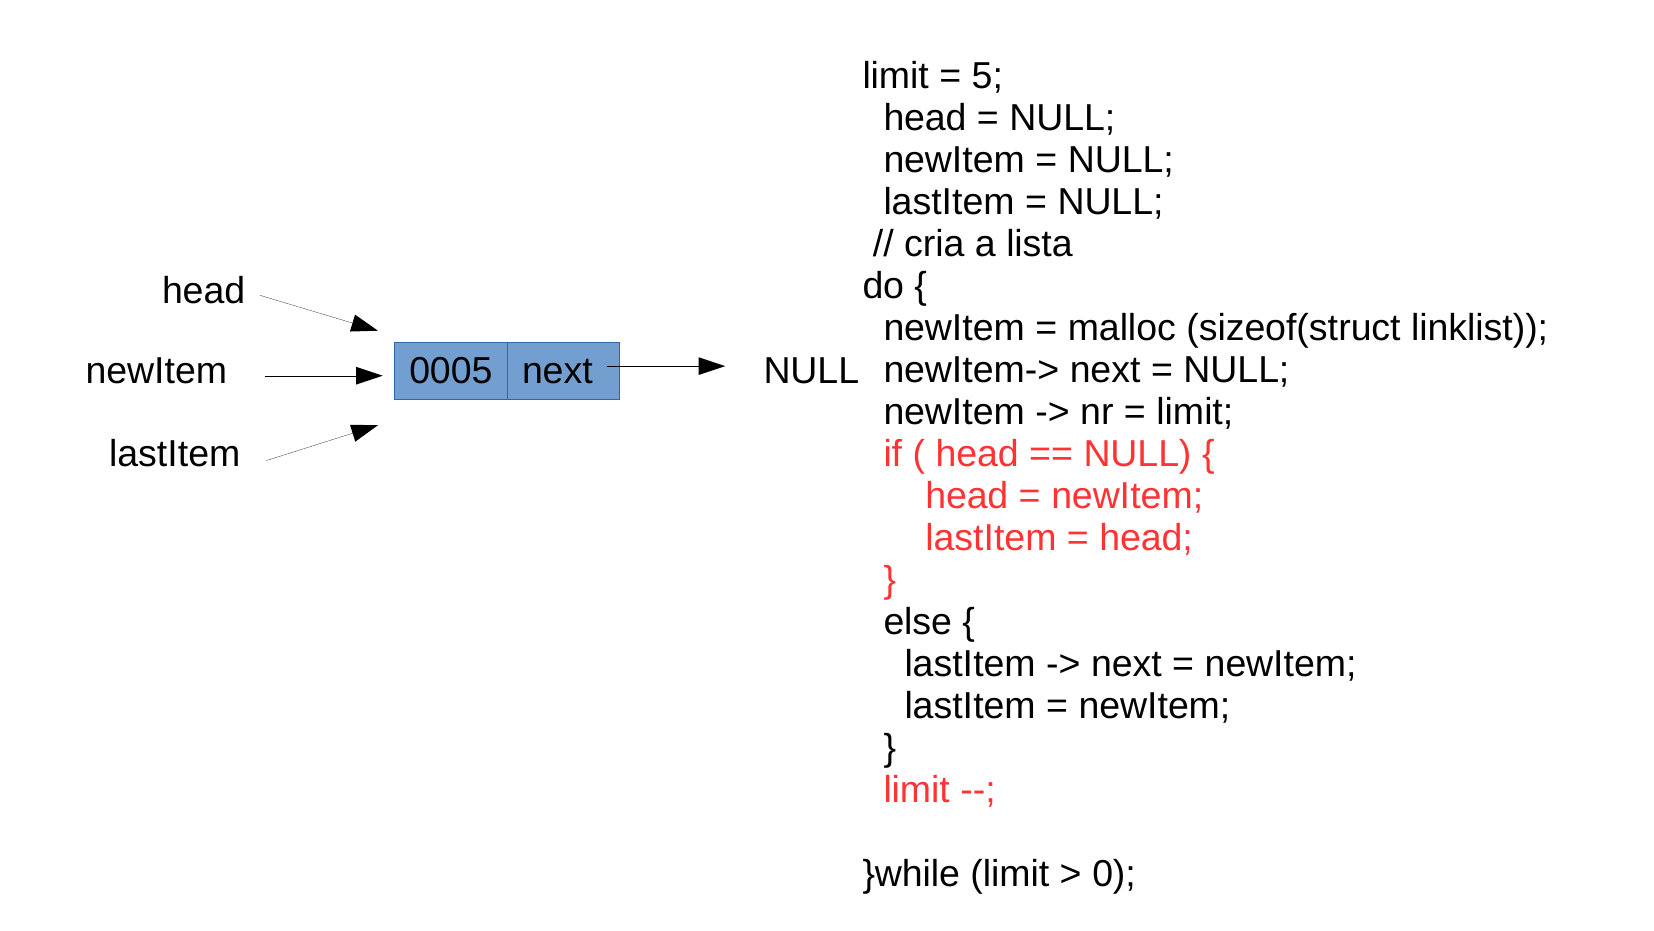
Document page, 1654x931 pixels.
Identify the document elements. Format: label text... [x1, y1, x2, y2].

text_box newItem [70, 342, 272, 438]
text_box lastItem [94, 438, 267, 527]
text_box 0005 [394, 342, 507, 400]
text_box NULL [748, 342, 826, 400]
text_box next [507, 342, 620, 400]
text_box head [147, 262, 260, 319]
text_box limit = 5; head = NULL; newItem = NULL; lastItem = NULL; // cria a lista do { newItem = malloc (sizeof(struct linklist)); newItem-> next = NULL; newItem -> nr = limit; if ( head == NULL) { head = newItem; lastItem = head; } else { lastItem -> next = newItem; lastItem = newItem; } limit --; }while (limit > 0); [826, 47, 1564, 902]
